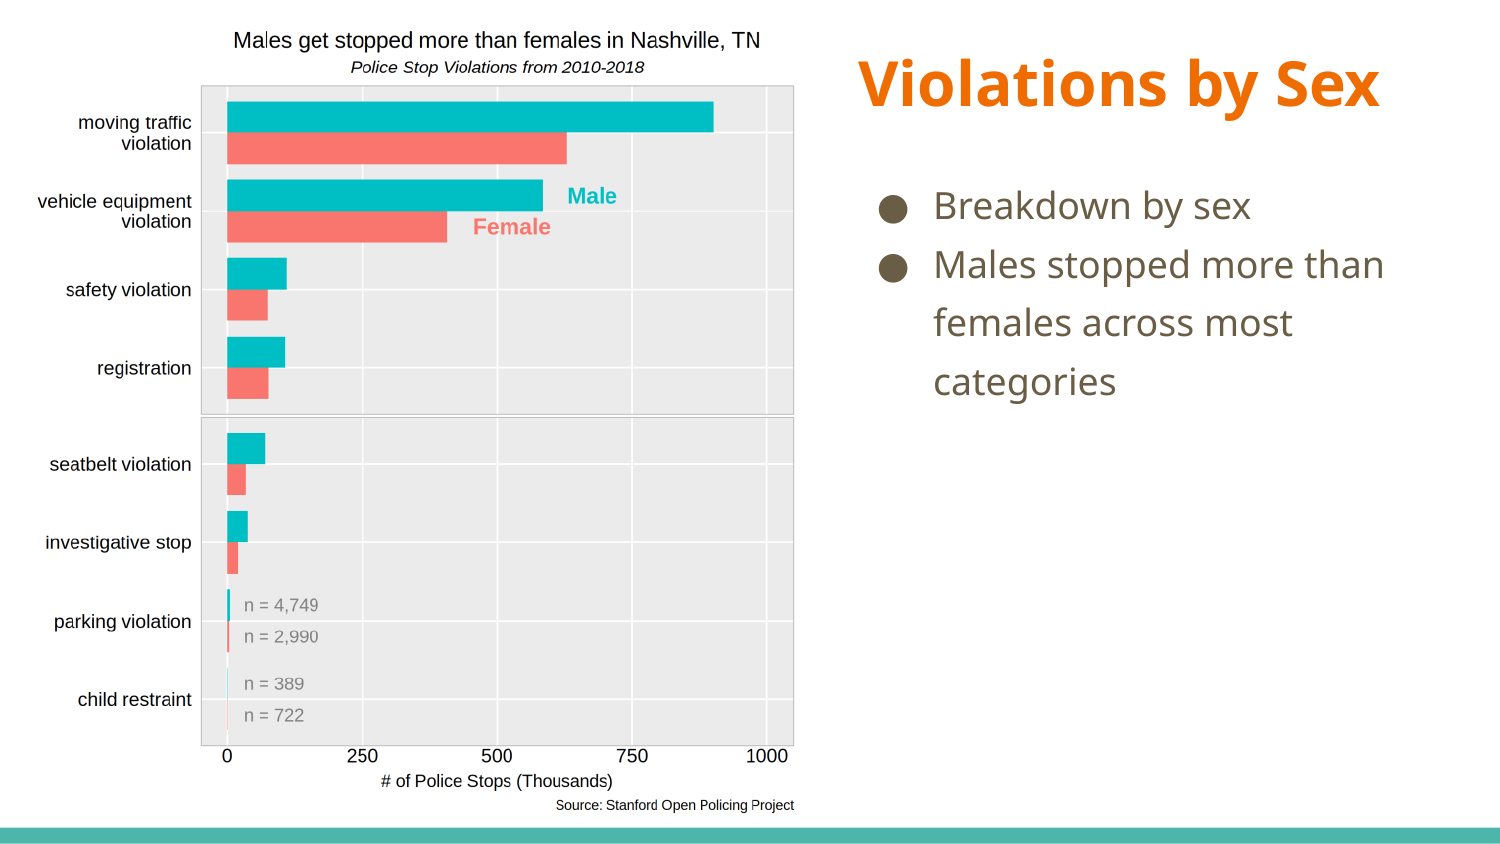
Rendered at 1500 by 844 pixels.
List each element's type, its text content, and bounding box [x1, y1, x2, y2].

picture [24, 24, 801, 819]
title Violations by Sex [843, 24, 1500, 141]
list Breakdown by sex Males stopped more than females across most categories [843, 156, 1476, 699]
